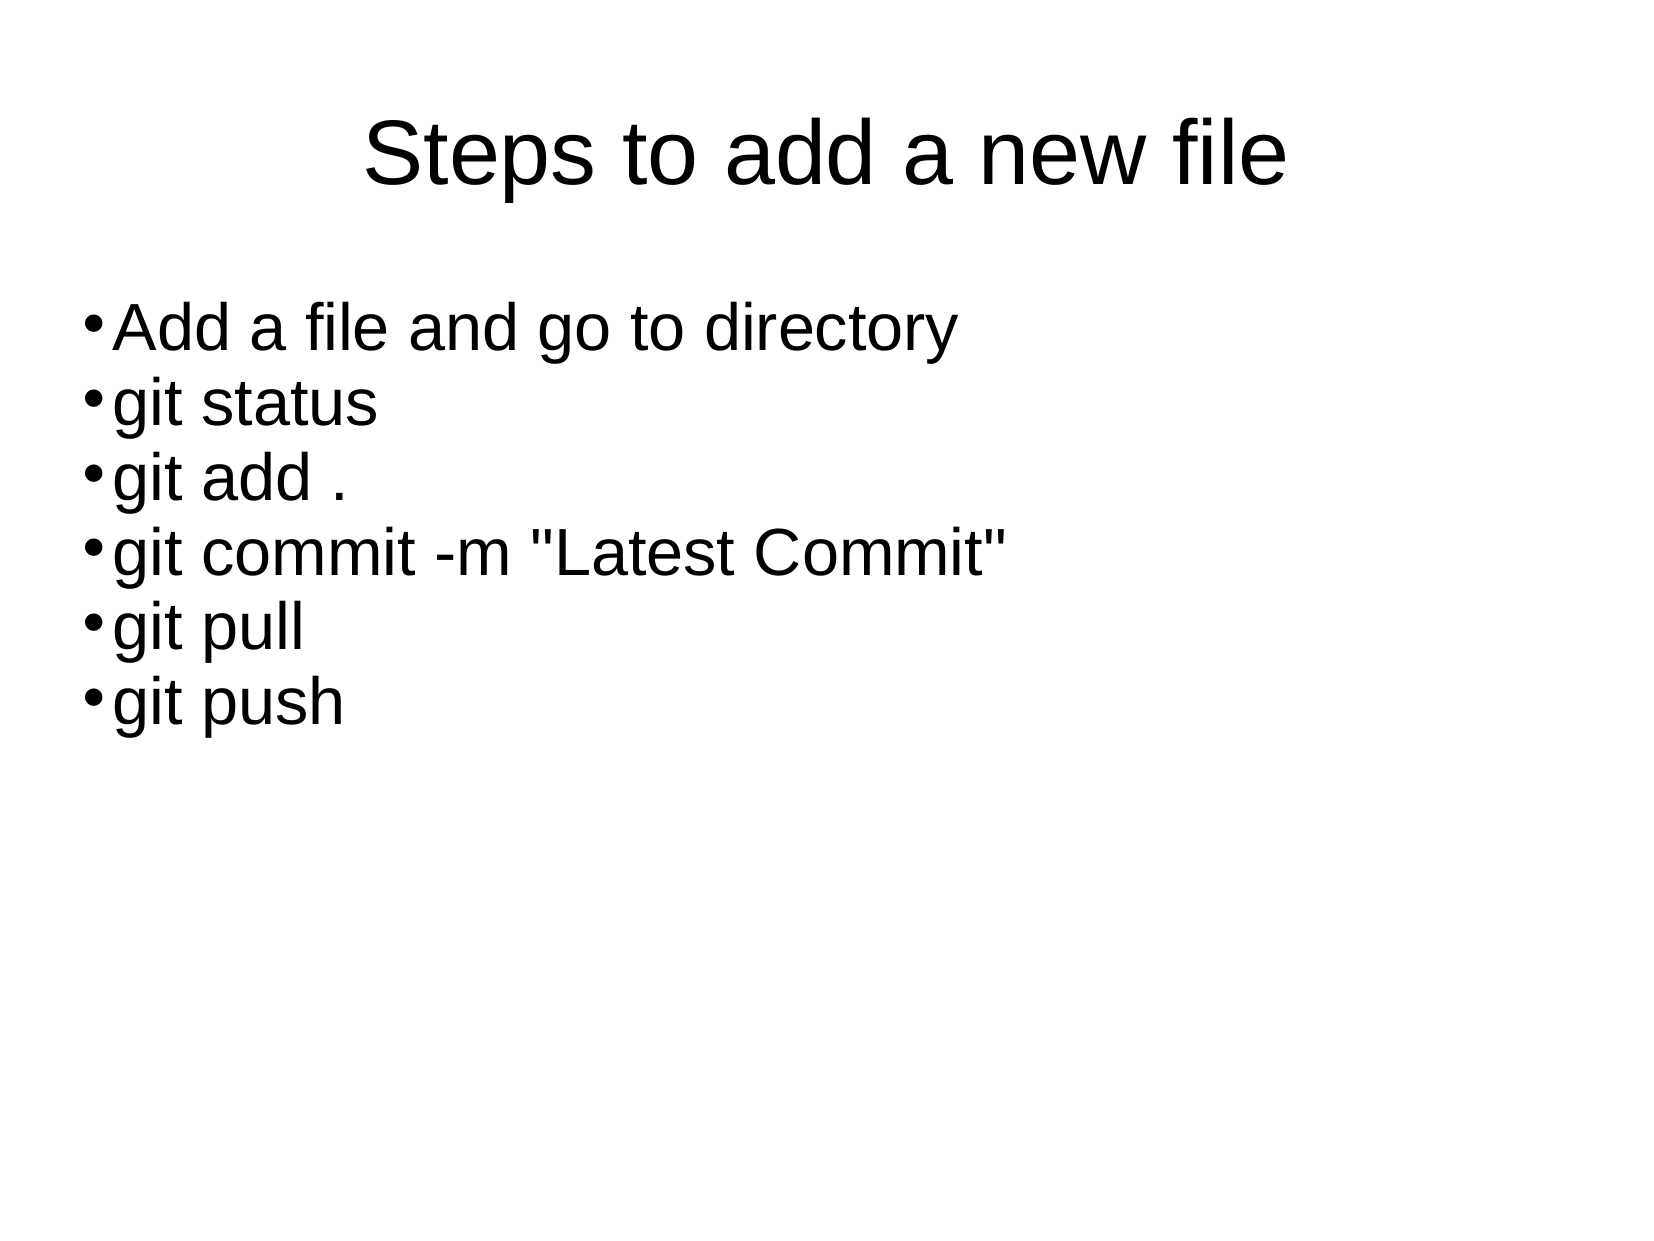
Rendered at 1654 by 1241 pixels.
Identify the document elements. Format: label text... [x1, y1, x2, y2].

text_box Steps to add a new file [82, 49, 1571, 257]
text_box Add a file and go to directory git status git add . git commit -m "Latest Commit" git pull git push [82, 290, 1571, 1010]
